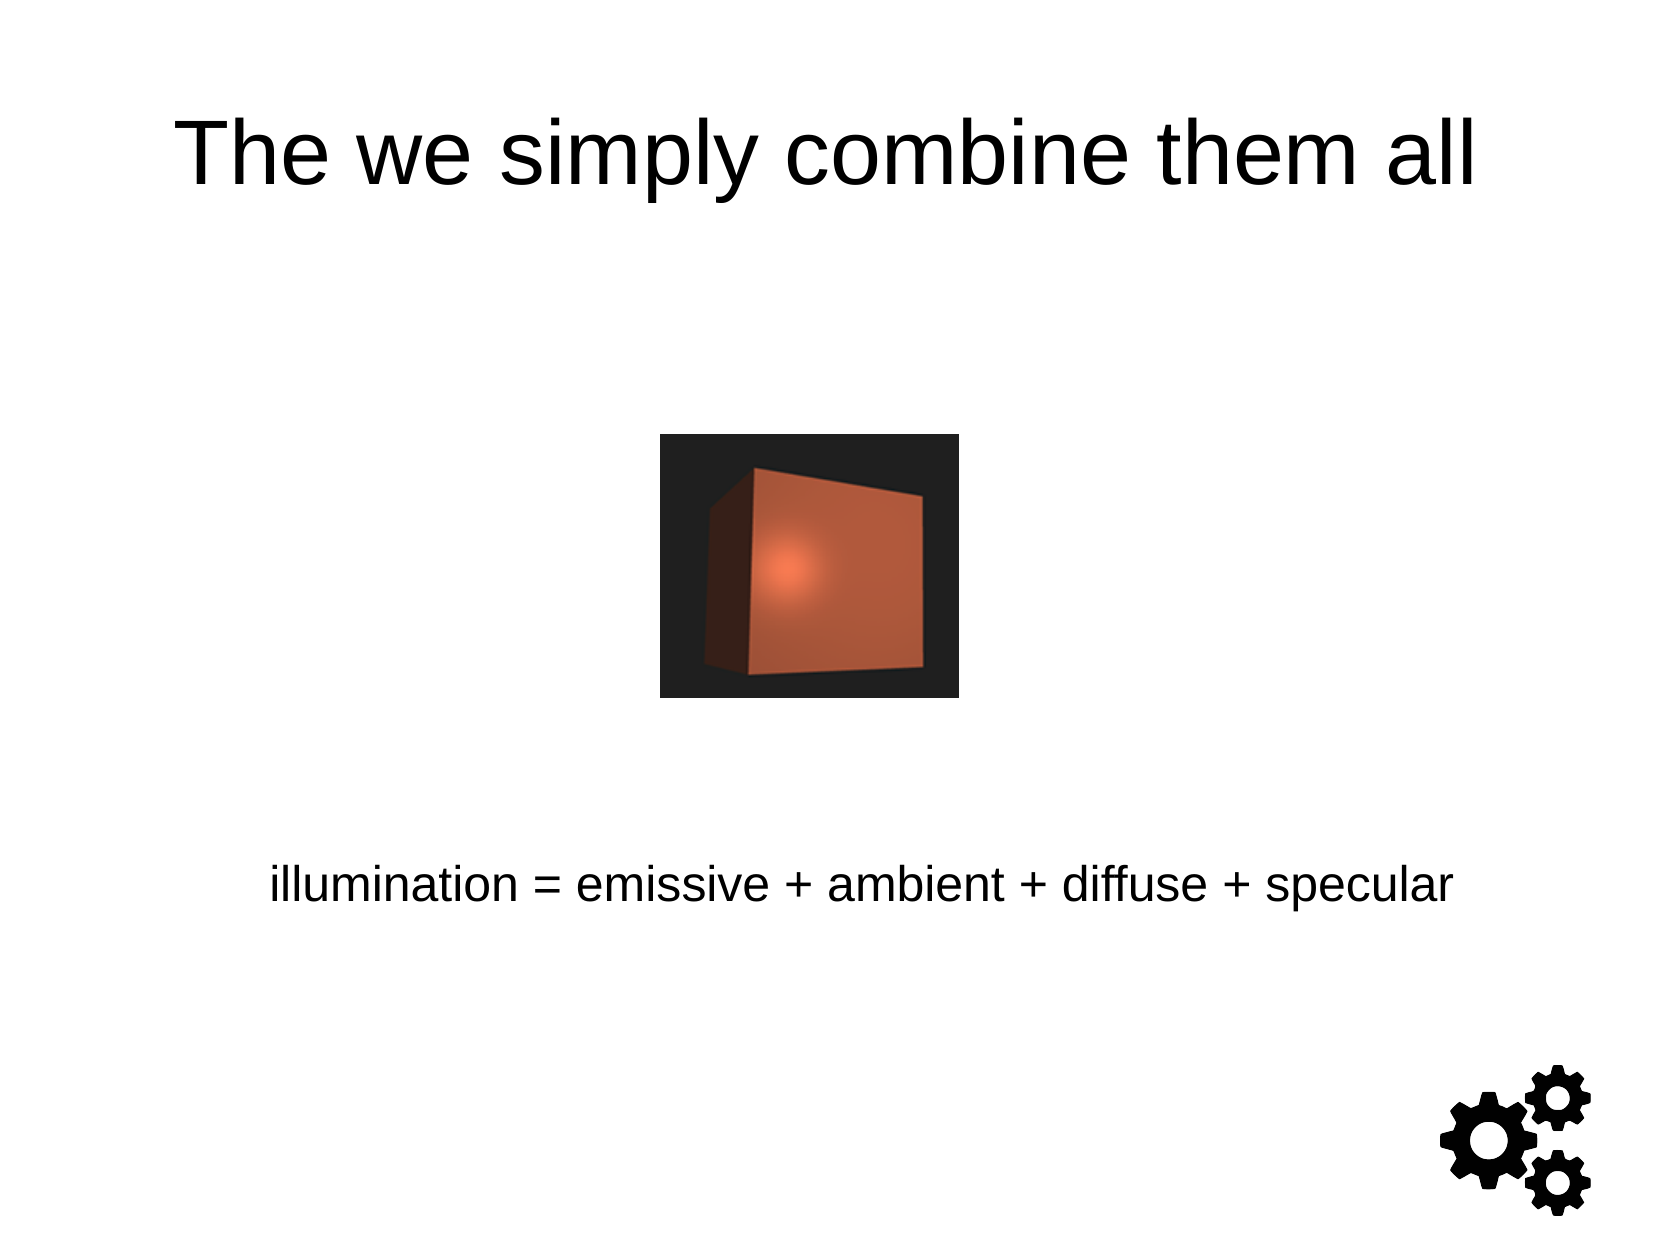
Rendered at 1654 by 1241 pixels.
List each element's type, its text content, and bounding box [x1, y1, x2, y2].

list illumination = emissive + ambient + diffuse + specular [82, 290, 1571, 1010]
picture [660, 434, 959, 698]
title The we simply combine them all [82, 49, 1571, 257]
picture [1440, 1065, 1591, 1216]
